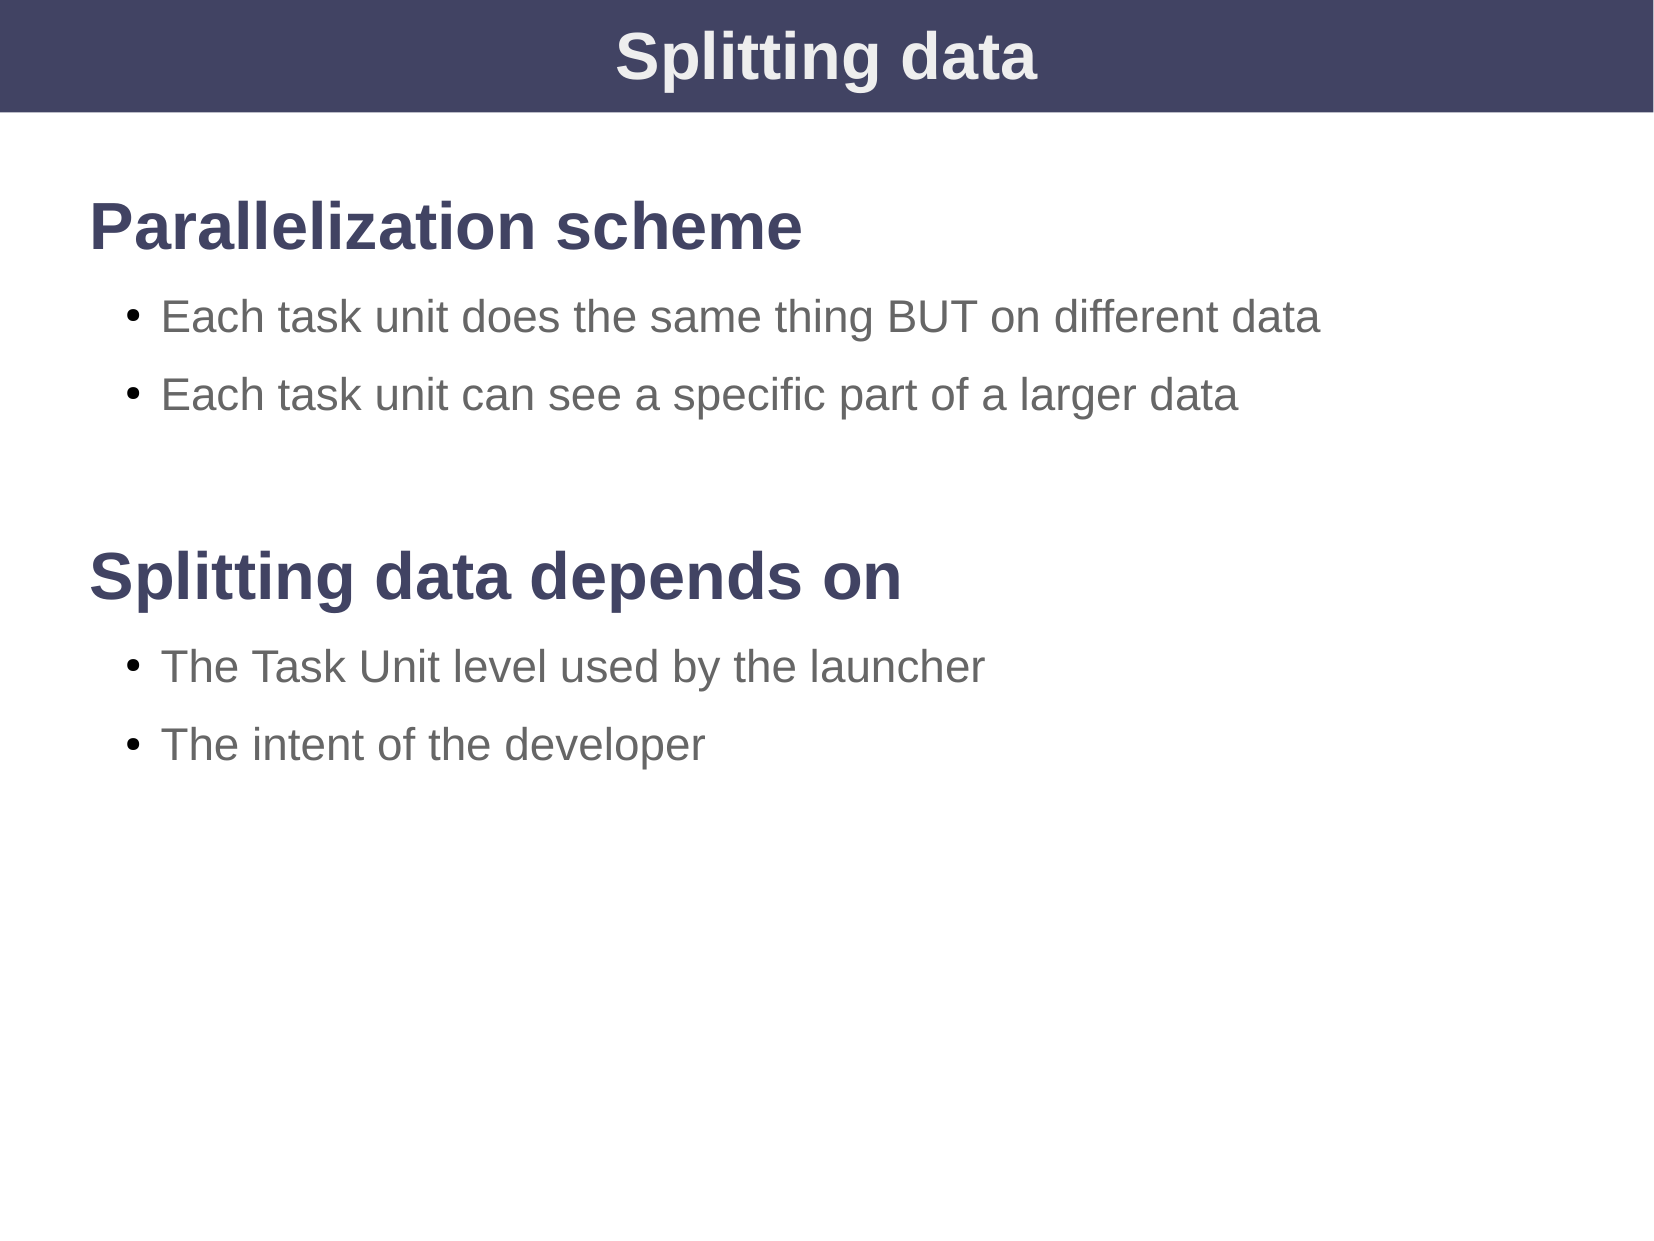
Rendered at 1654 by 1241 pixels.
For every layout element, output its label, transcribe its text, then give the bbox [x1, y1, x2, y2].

text_box Splitting data [0, 0, 1654, 113]
text_box Parallelization scheme Each task unit does the same thing BUT on different data Each task unit can see a specific part of a larger data Splitting data depends on The Task Unit level used by the launcher The intent of the developer [75, 181, 1619, 779]
